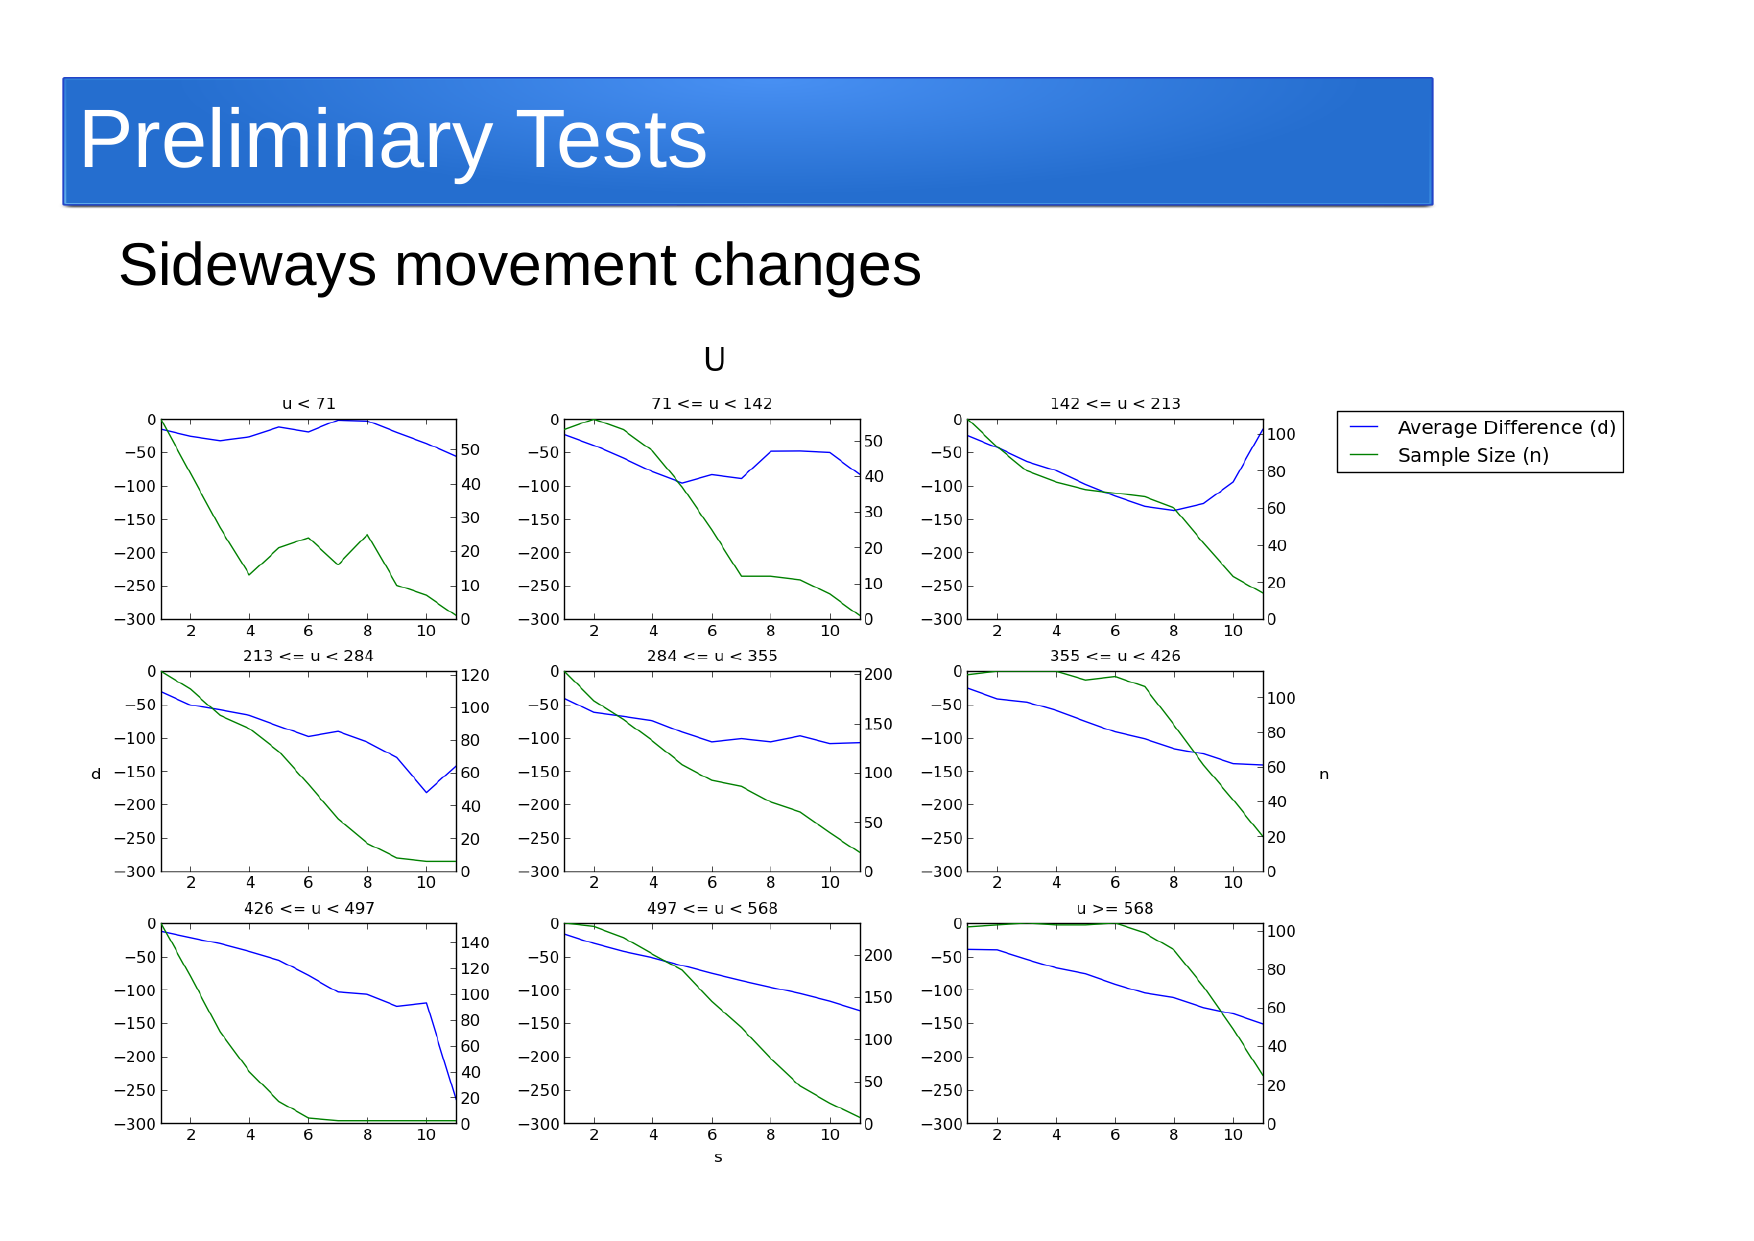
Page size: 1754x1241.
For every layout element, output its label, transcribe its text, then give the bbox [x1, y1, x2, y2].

text_box Sideways movement changes [103, 223, 945, 306]
title Preliminary Tests [78, 80, 1429, 198]
picture [58, 77, 1439, 209]
picture [58, 328, 1696, 1179]
